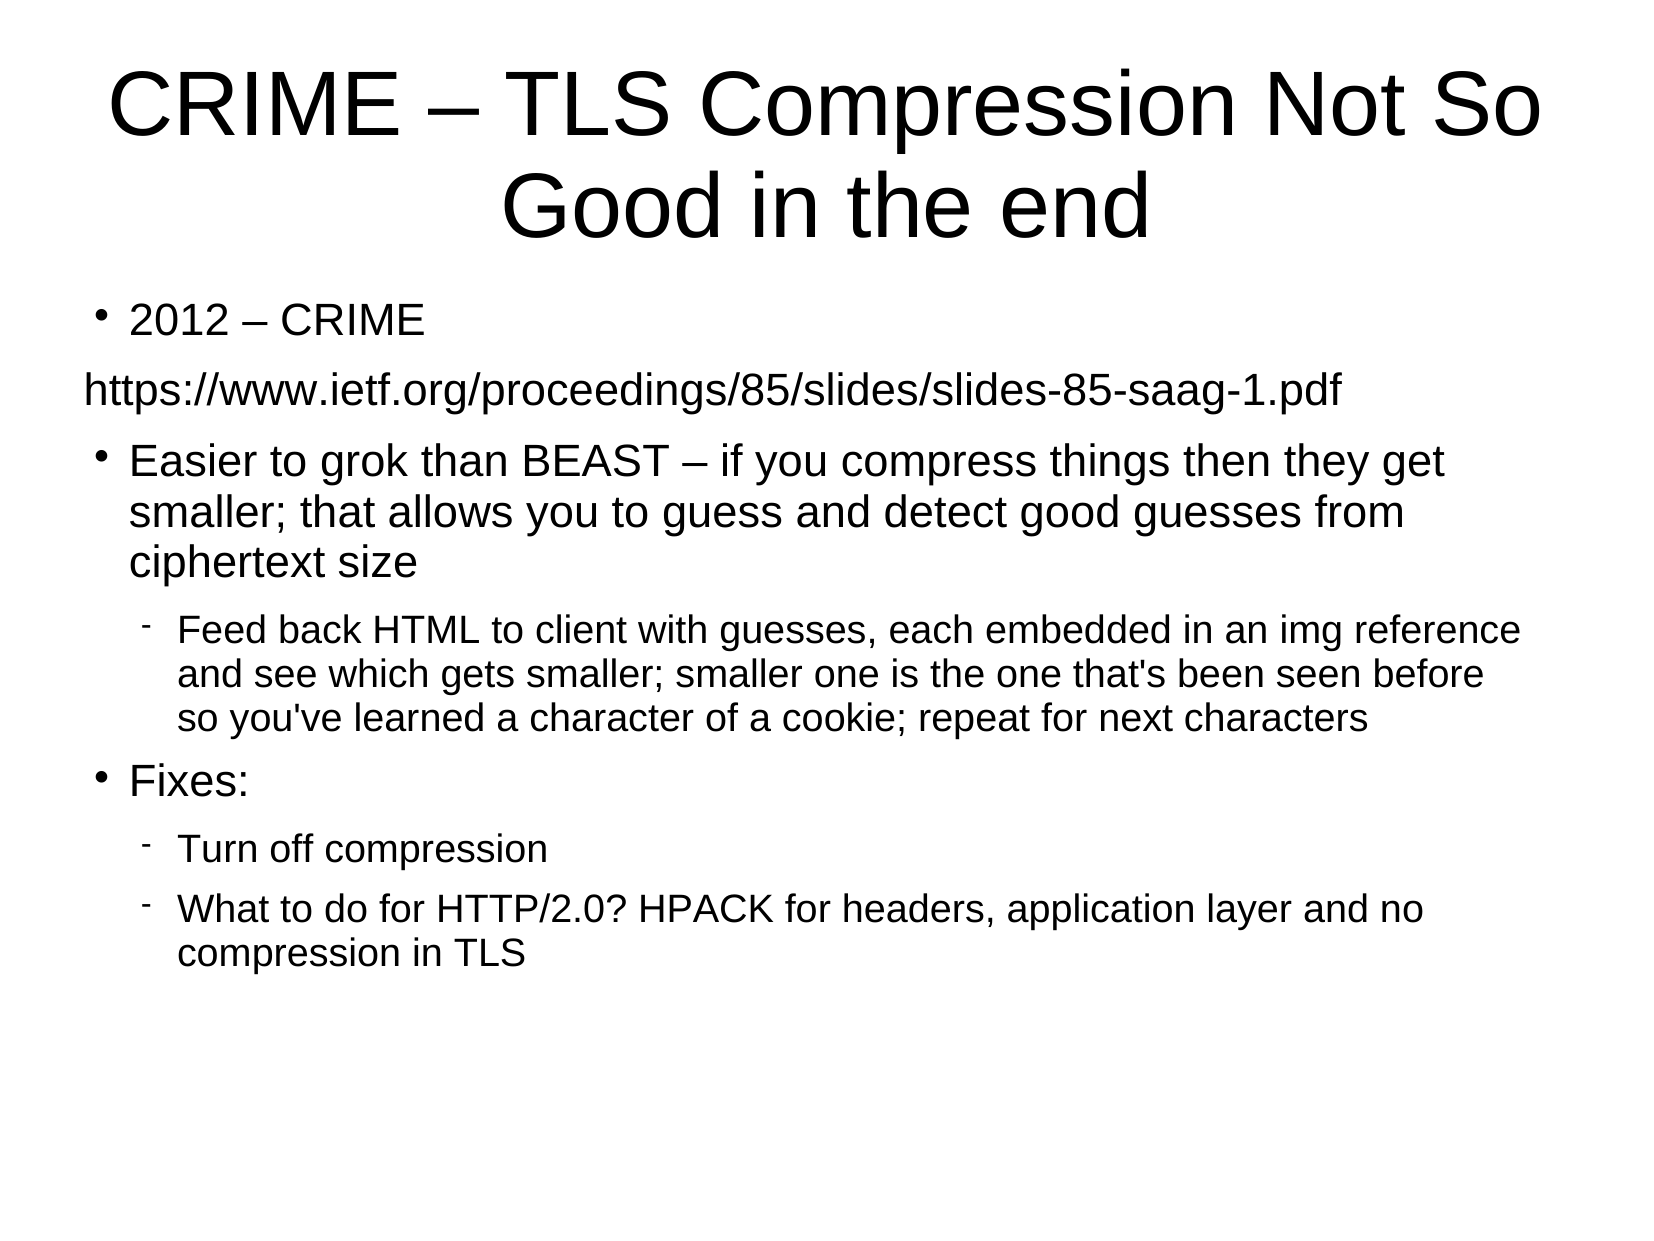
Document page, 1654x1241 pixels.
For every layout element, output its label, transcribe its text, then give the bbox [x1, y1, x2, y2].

list 2012 – CRIME https://www.ietf.org/proceedings/85/slides/slides-85-saag-1.pdf Easier to grok than BEAST – if you compress things then they get smaller; that allows you to guess and detect good guesses from ciphertext size Feed back HTML to client with guesses, each embedded in an img reference and see which gets smaller; smaller one is the one that's been seen before so you've learned a character of a cookie; repeat for next characters Fixes: Turn off compression What to do for HTTP/2.0? HPACK for headers, application layer and no compression in TLS [82, 290, 1538, 1010]
title CRIME – TLS Compression Not So Good in the end [82, 49, 1571, 257]
